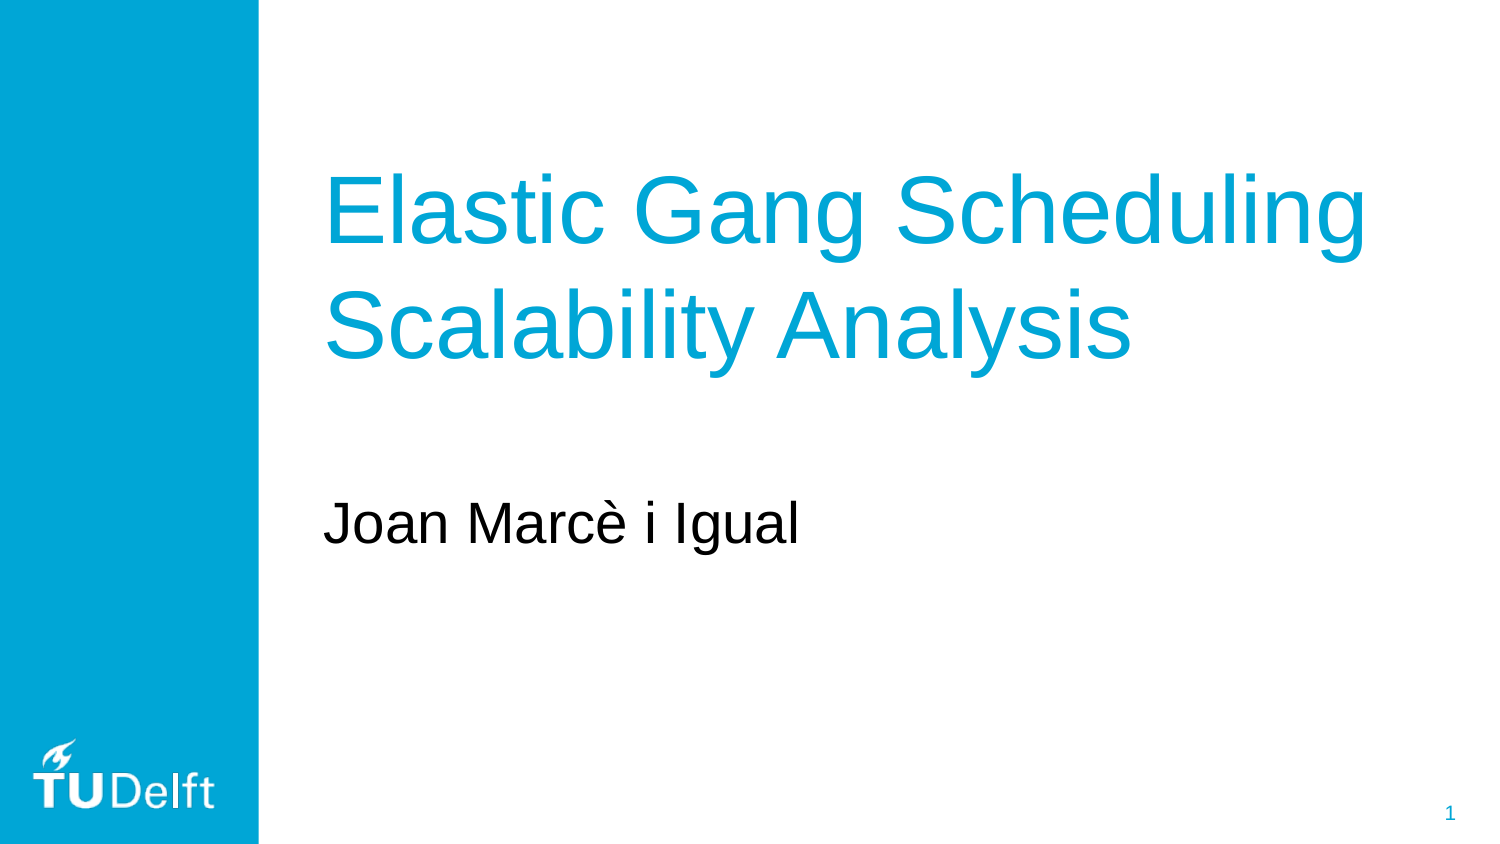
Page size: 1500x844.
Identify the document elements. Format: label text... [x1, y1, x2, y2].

title Elastic Gang Scheduling Scalability Analysis [308, 82, 1388, 443]
subtitle Joan Marcè i Igual [308, 478, 1275, 694]
